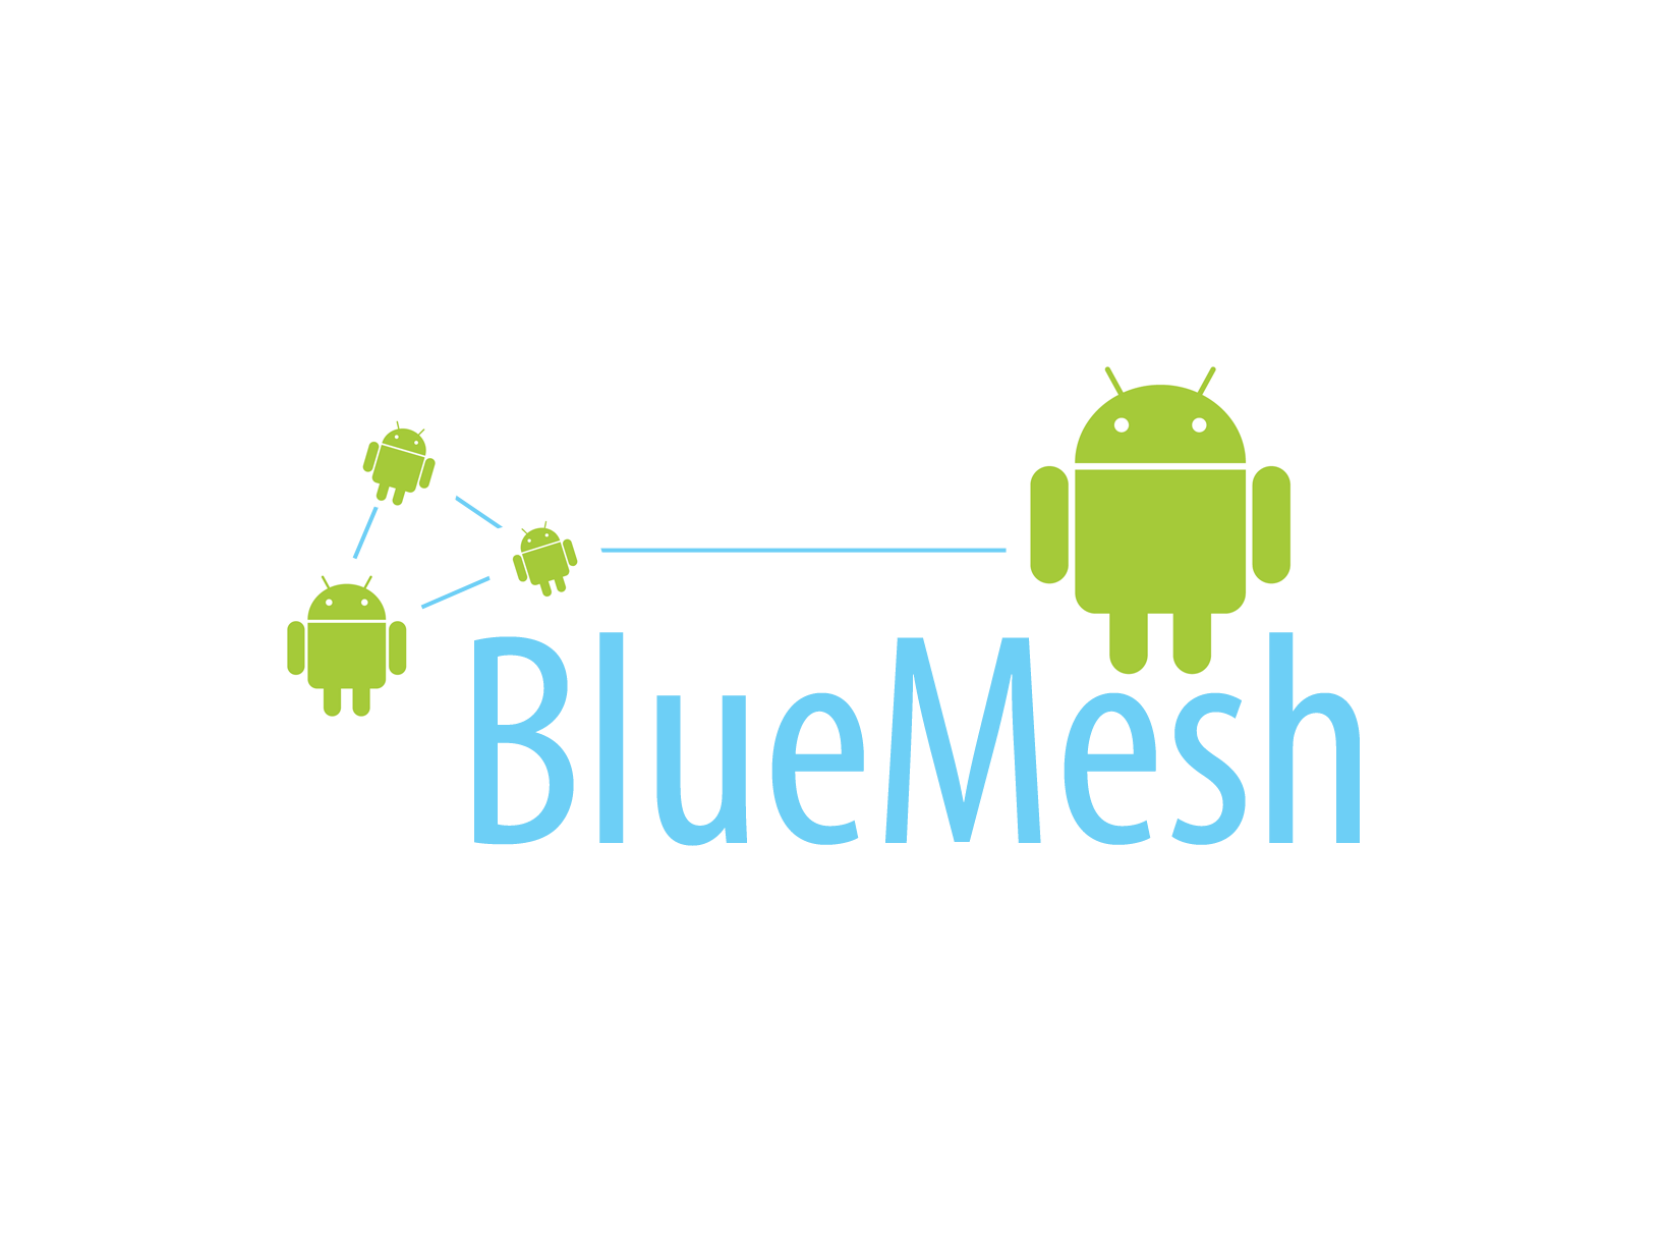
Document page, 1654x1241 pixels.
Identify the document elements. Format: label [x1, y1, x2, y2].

picture [232, 346, 1433, 900]
